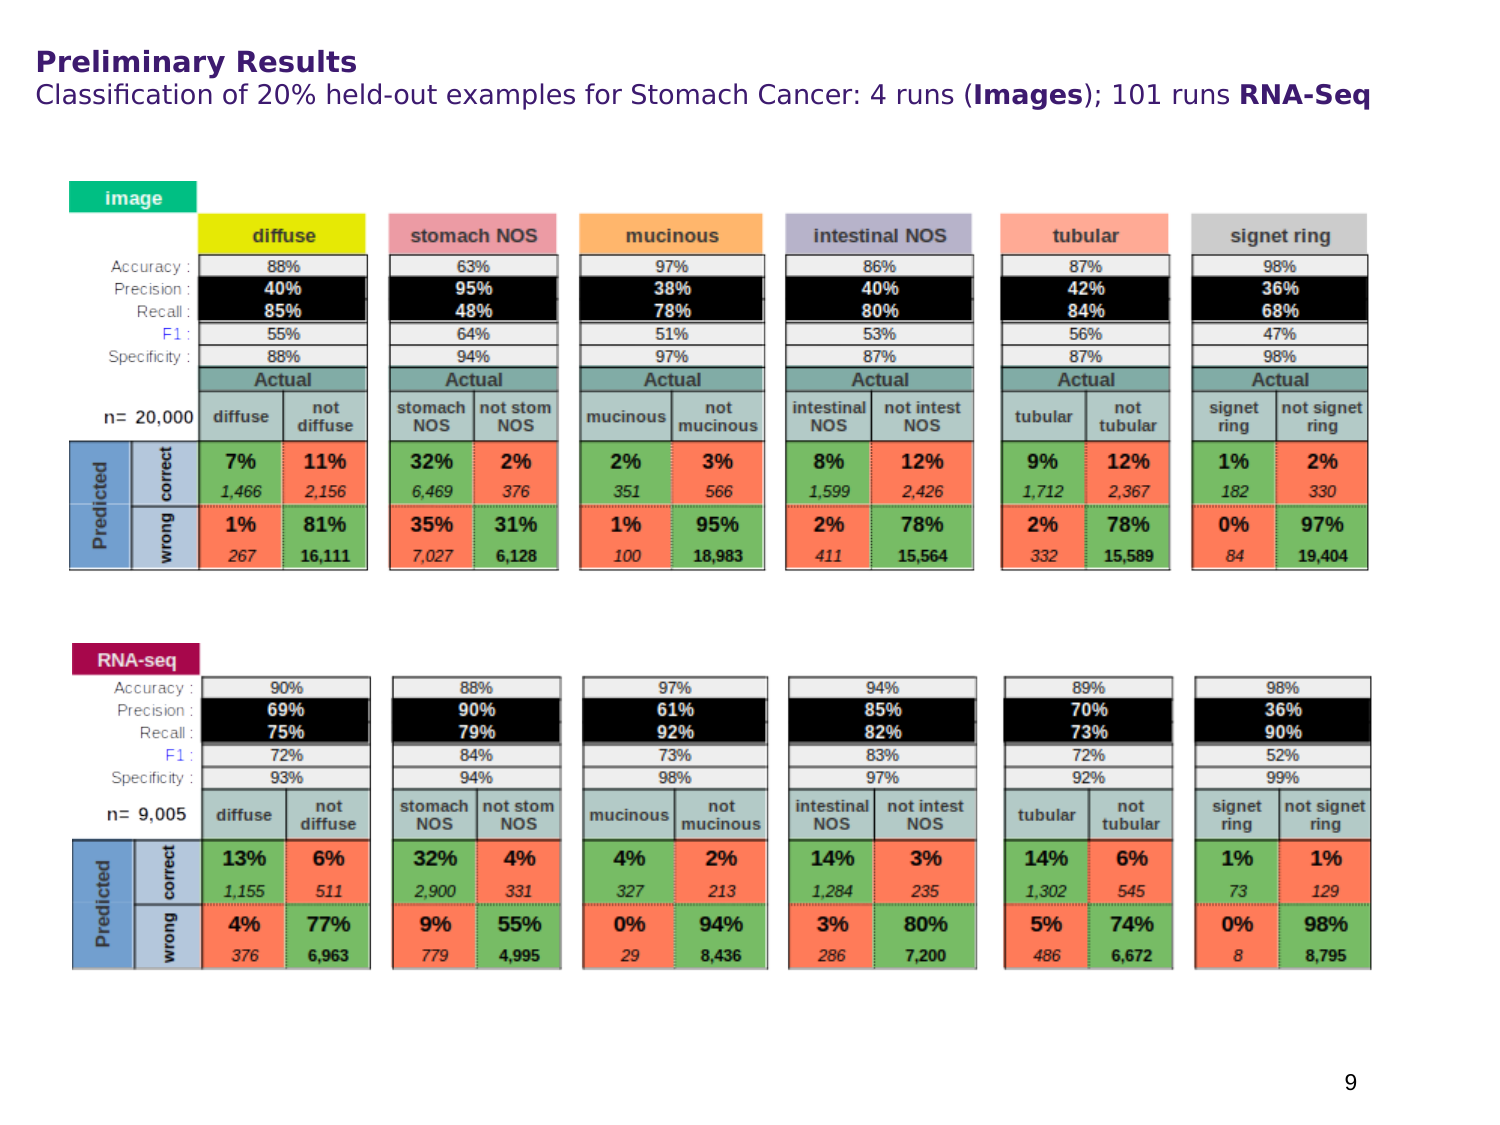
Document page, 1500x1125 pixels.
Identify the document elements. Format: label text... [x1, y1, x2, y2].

text_box Preliminary Results Classification of 20% held-out examples for Stomach Cancer: 4 runs (Images); 101 runs RNA-Seq [35, 29, 1485, 125]
picture [69, 181, 1375, 577]
picture [72, 643, 1378, 993]
